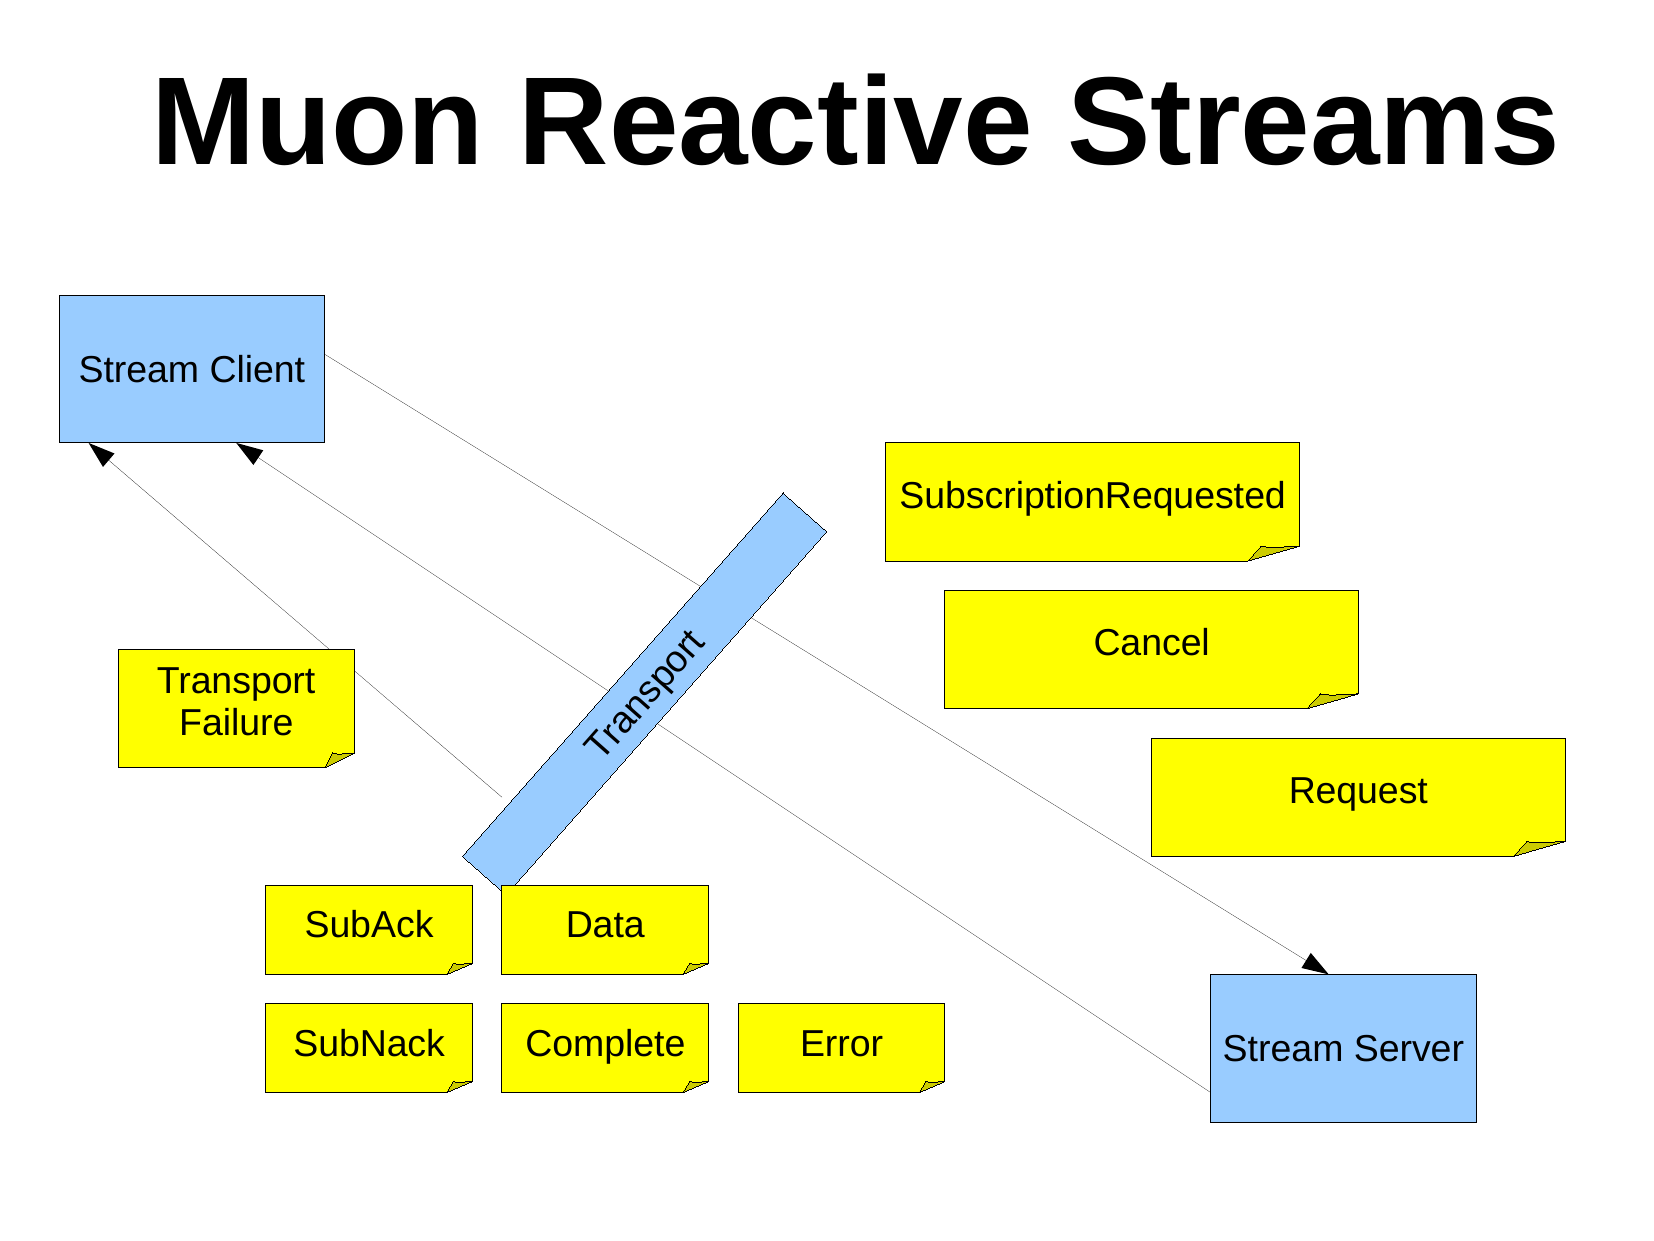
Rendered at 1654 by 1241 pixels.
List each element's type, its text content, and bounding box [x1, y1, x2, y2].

text_box Transport Failure [118, 649, 355, 768]
text_box Complete [501, 1003, 709, 1093]
text_box Error [738, 1003, 945, 1093]
text_box SubscriptionRequested [885, 442, 1300, 562]
text_box Transport [462, 492, 827, 891]
text_box Stream Server [1210, 974, 1477, 1123]
text_box SubAck [265, 885, 473, 975]
text_box Cancel [944, 590, 1359, 709]
text_box Request [1151, 738, 1566, 857]
text_box Data [501, 885, 709, 975]
text_box SubNack [265, 1003, 473, 1093]
title Muon Reactive Streams [29, 0, 1654, 331]
text_box Stream Client [59, 295, 325, 443]
